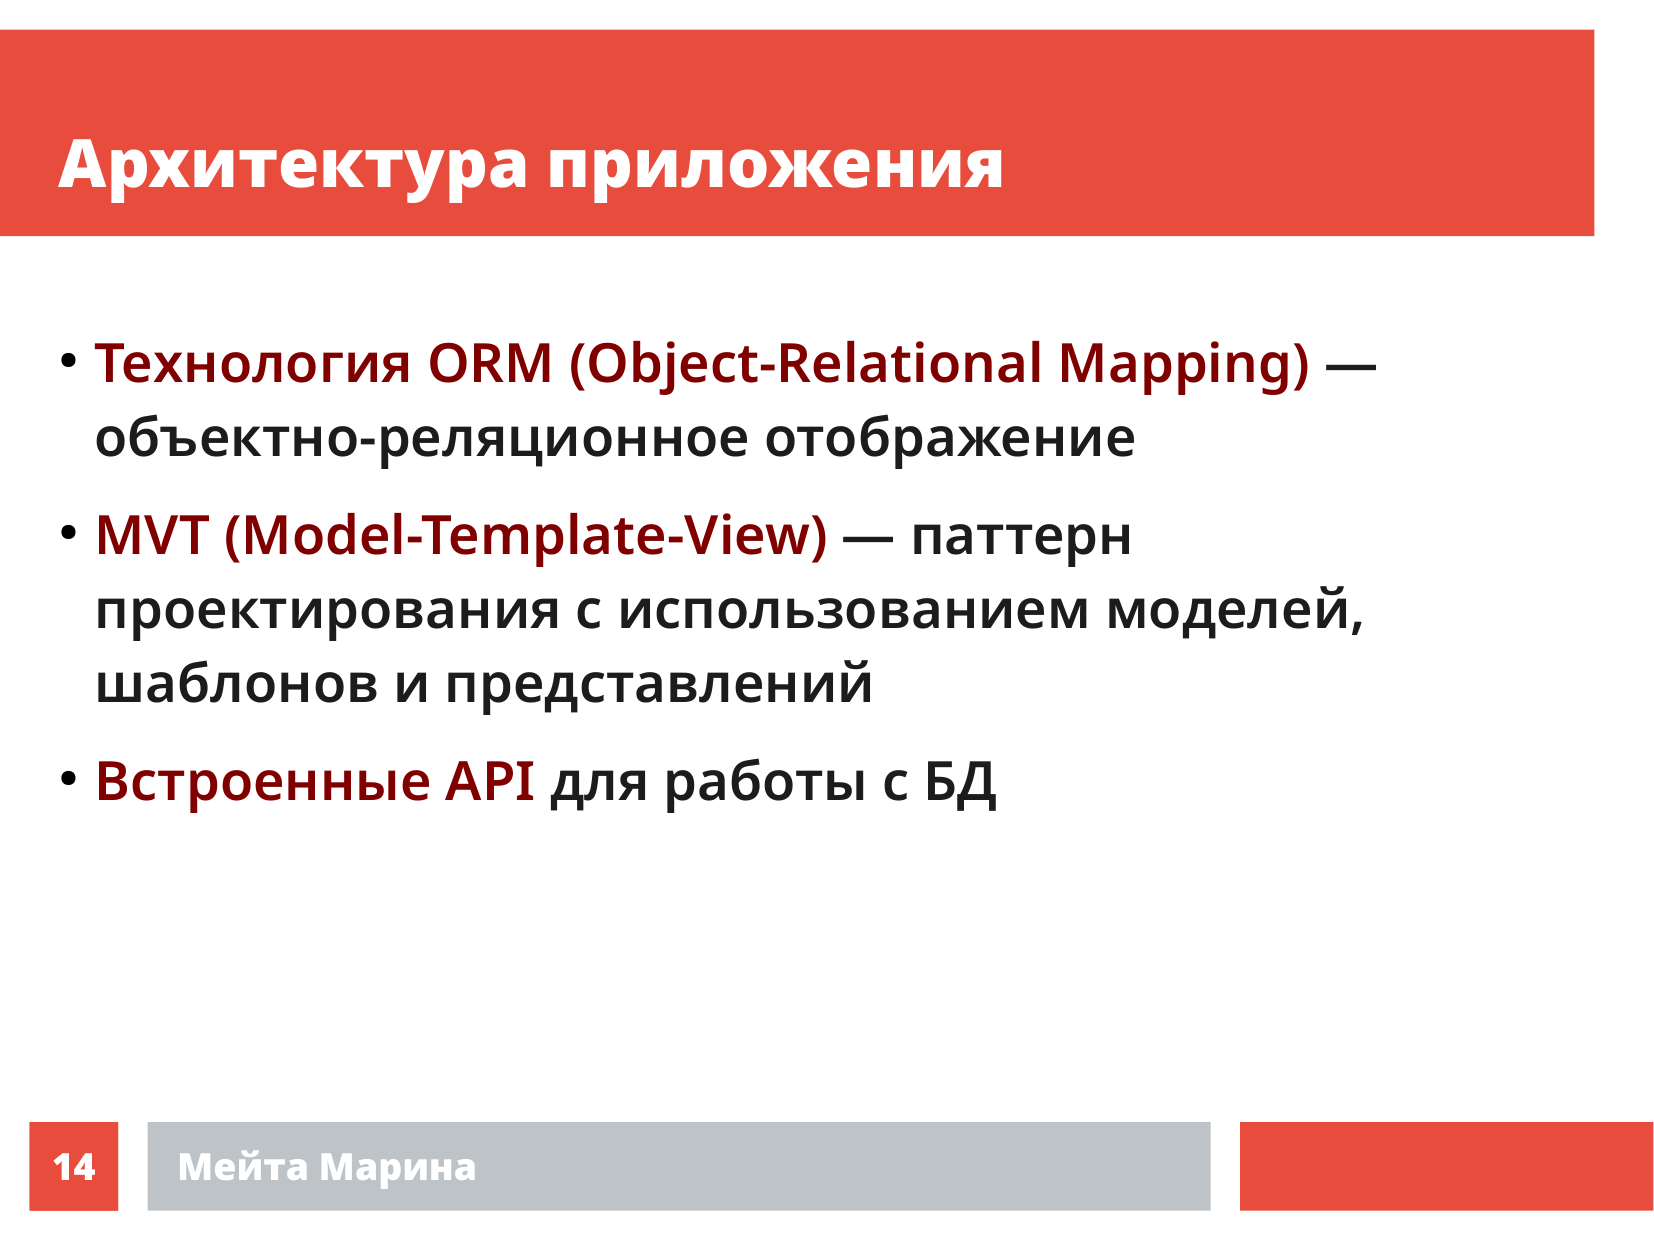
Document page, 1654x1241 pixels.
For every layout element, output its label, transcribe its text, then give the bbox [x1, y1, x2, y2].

list Технология ORM (Object-Relational Mapping) — объектно-реляционное отображение MVT (Model-Template-View) — паттерн проектирования с использованием моделей, шаблонов и представлений Встроенные API для работы с БД [59, 324, 1565, 1093]
title Архитектура приложения [59, 59, 1595, 207]
